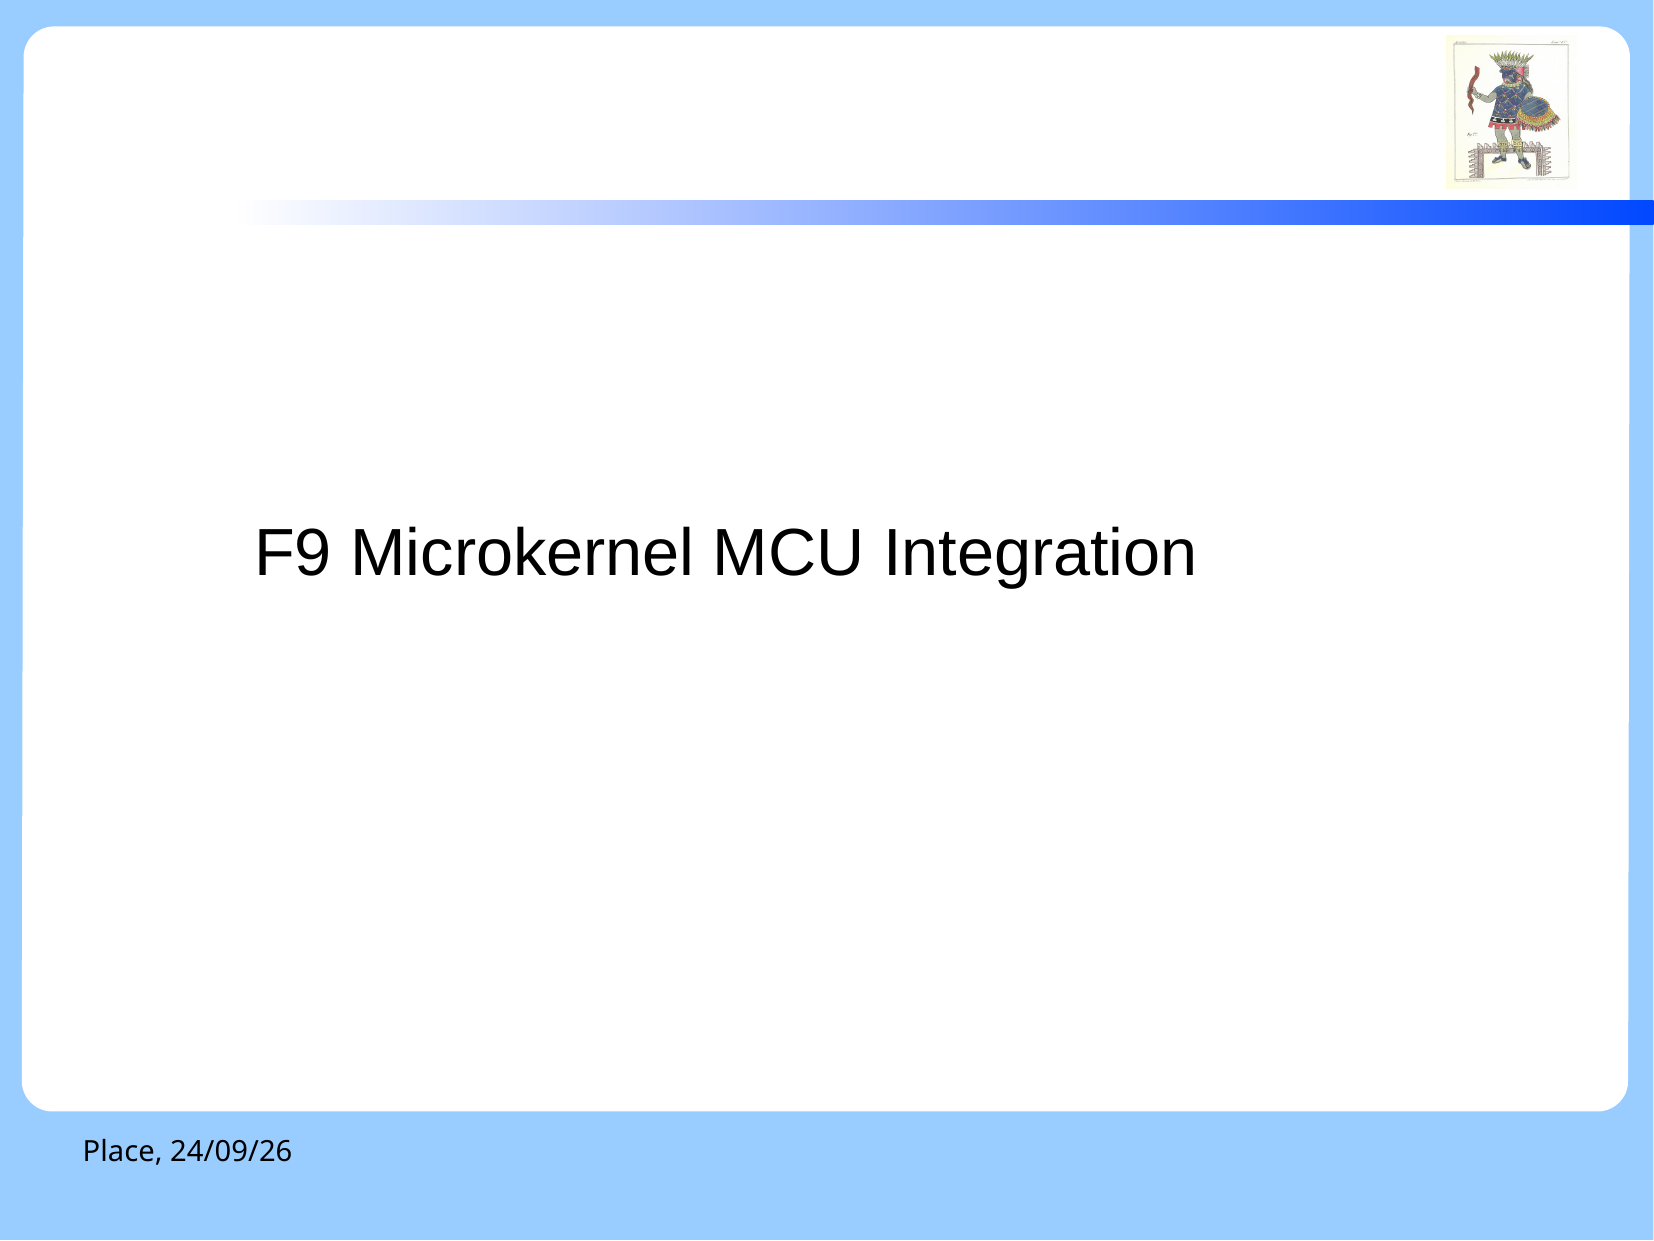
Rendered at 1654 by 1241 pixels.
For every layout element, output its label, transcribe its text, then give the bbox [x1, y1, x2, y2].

subtitle F9 Microkernel MCU Integration [82, 49, 1371, 1055]
picture [1446, 35, 1577, 189]
